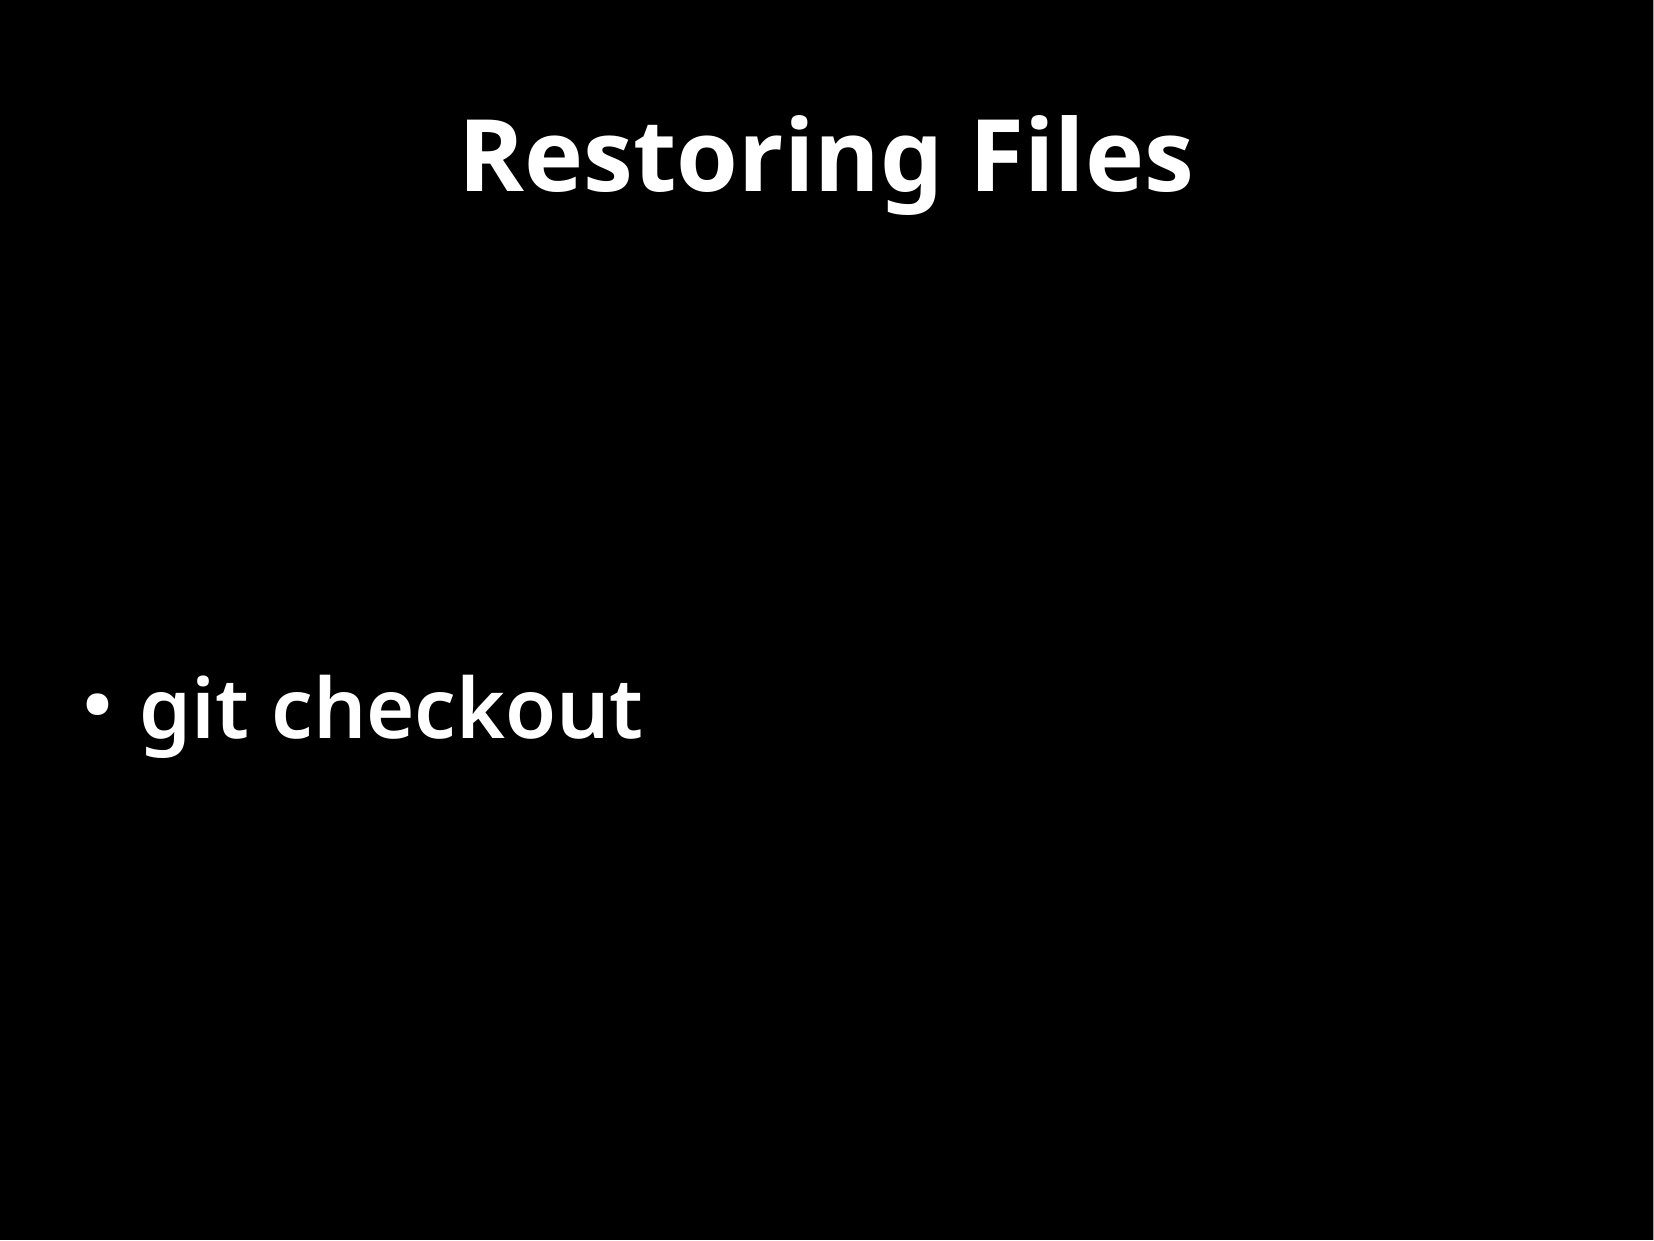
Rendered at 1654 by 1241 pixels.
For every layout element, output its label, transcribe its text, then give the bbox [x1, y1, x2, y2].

subtitle git checkout [82, 290, 1571, 1010]
title Restoring Files [82, 49, 1571, 257]
